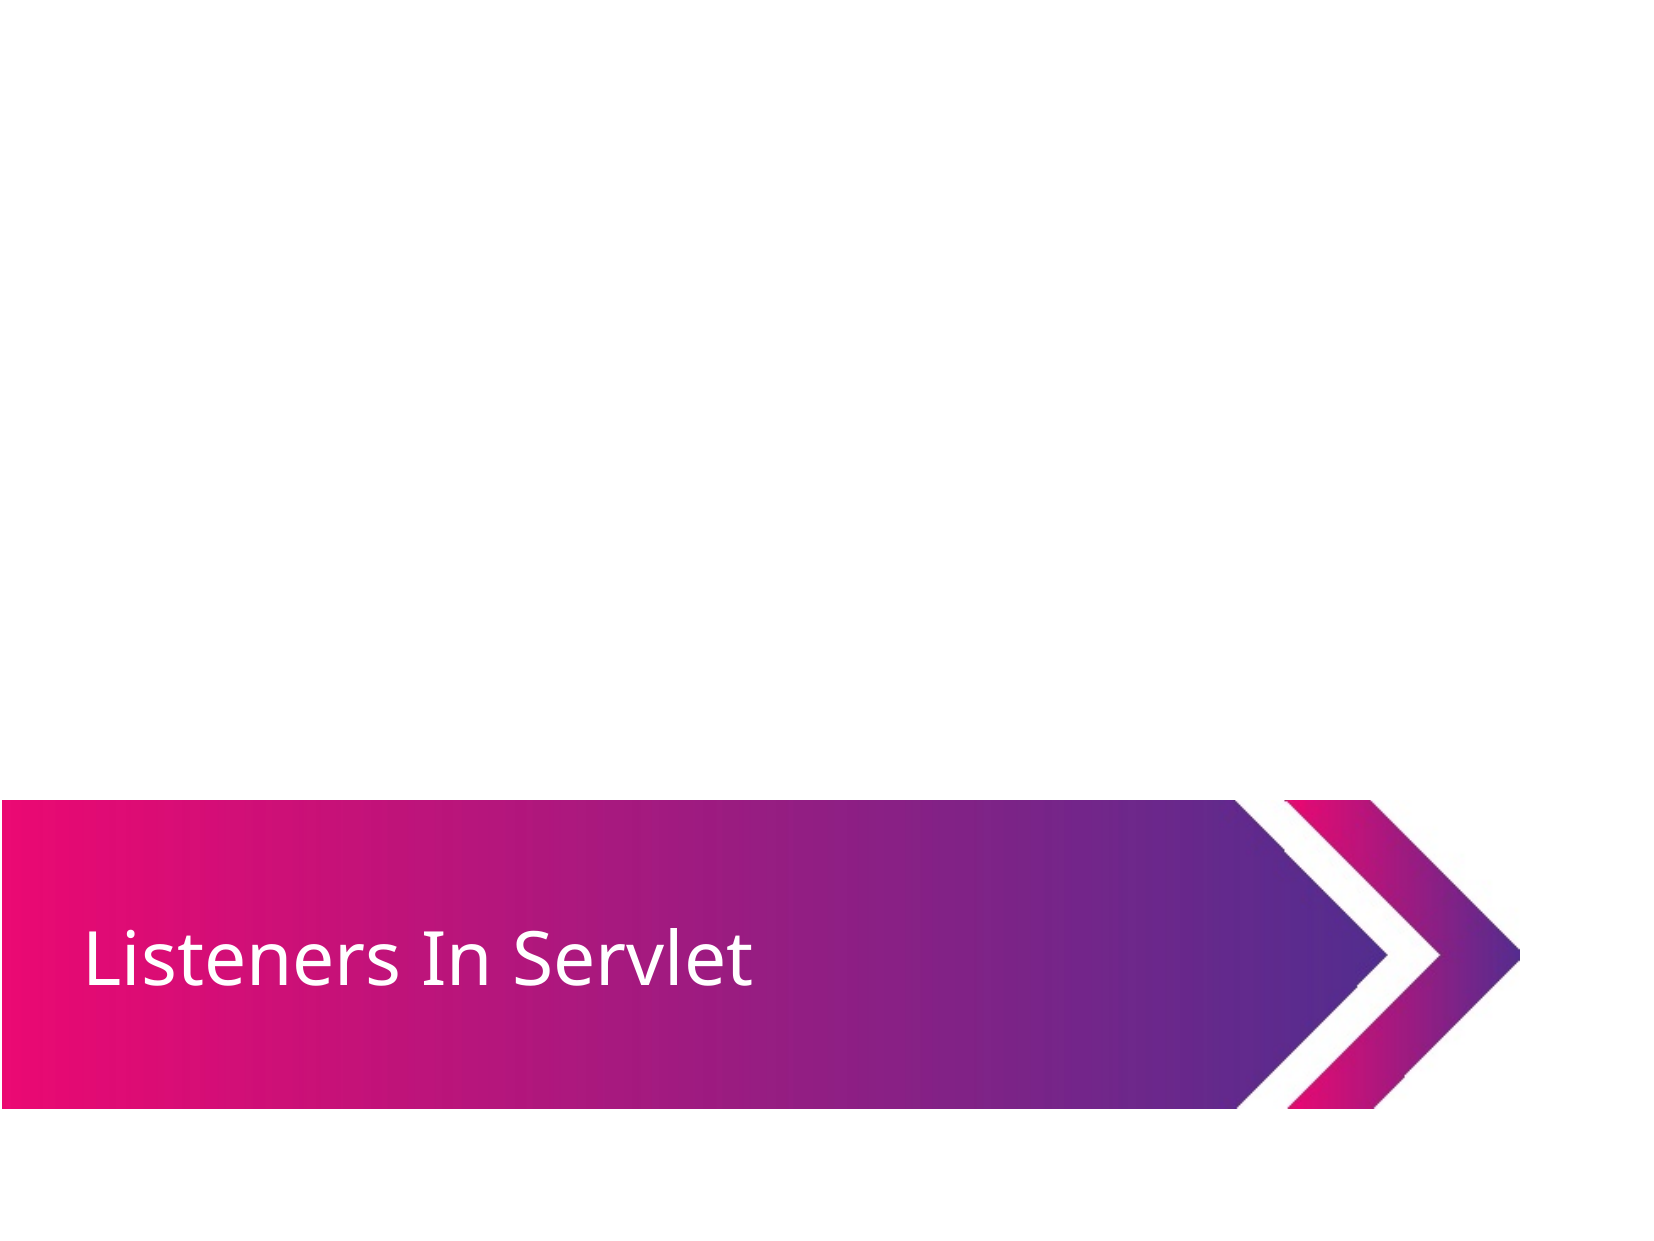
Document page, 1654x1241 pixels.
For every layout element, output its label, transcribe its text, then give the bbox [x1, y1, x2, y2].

title Listeners In Servlet [82, 852, 1396, 1060]
picture [2, 800, 1520, 1109]
